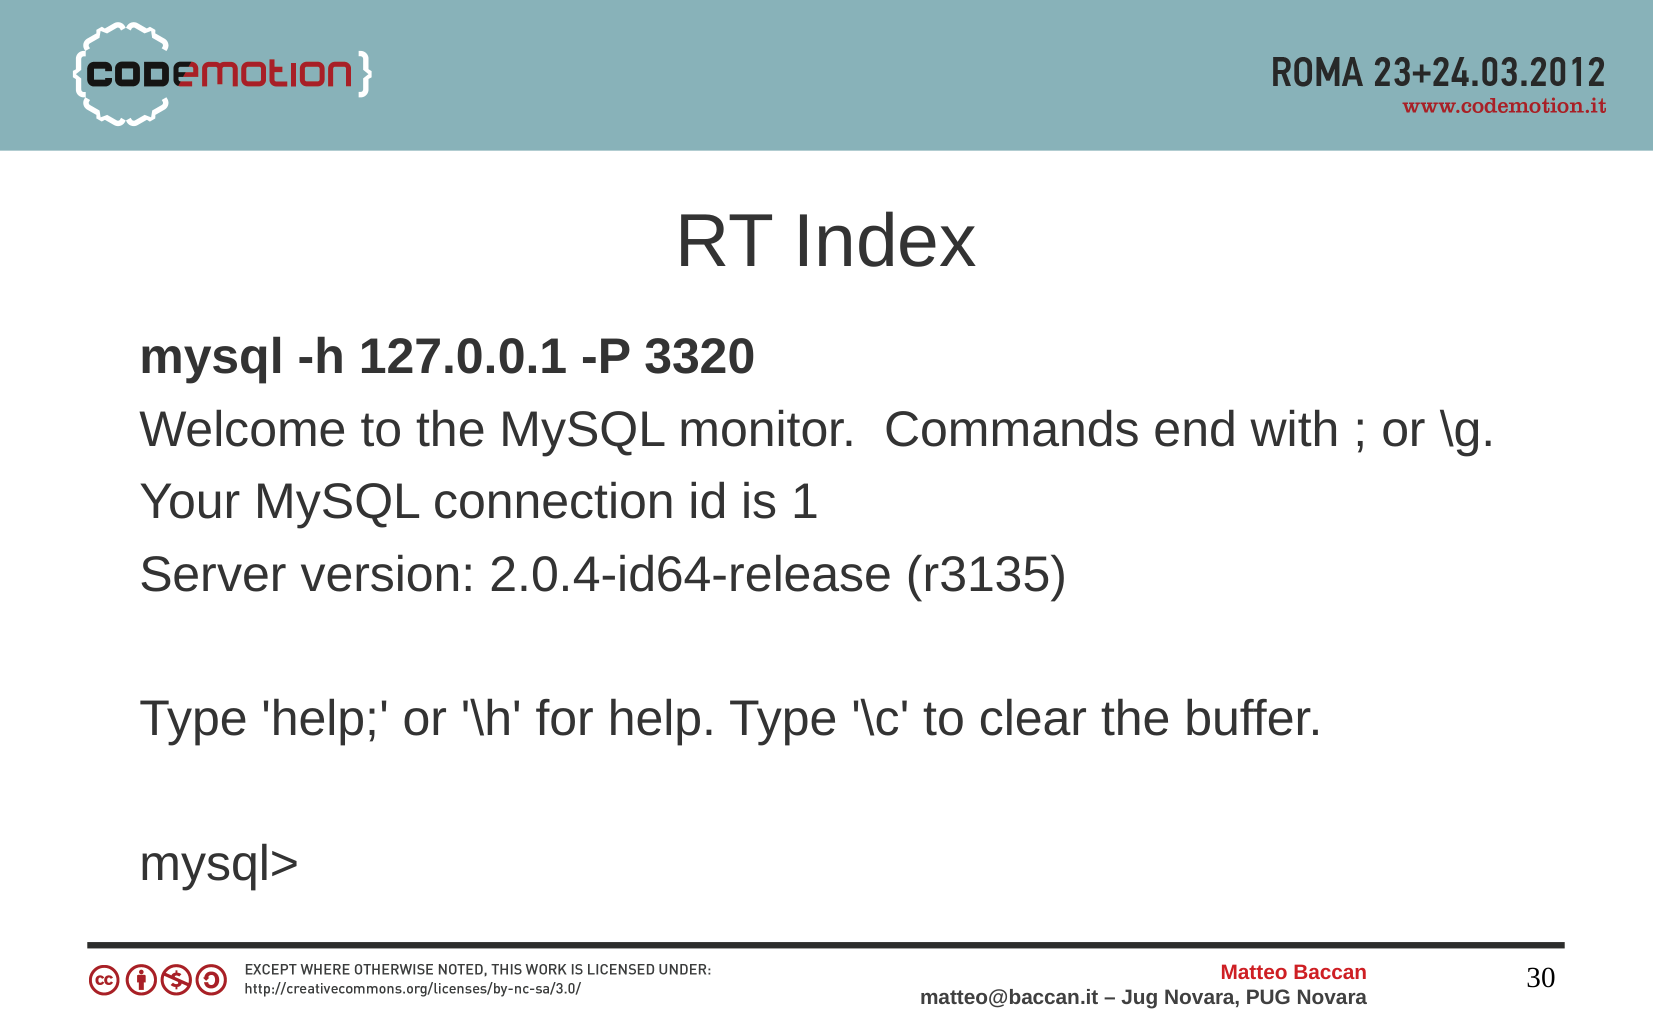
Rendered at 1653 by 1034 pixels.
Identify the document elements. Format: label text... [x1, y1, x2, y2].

title RT Index [82, 173, 1571, 299]
list mysql -h 127.0.0.1 -P 3320 Welcome to the MySQL monitor. Commands end with ; or \g. Your MySQL connection id is 1 Server version: 2.0.4-id64-release (r3135) Type 'help;' or '\h' for help. Type '\c' to clear the buffer. mysql> [82, 315, 1571, 902]
picture [0, 0, 1653, 1034]
